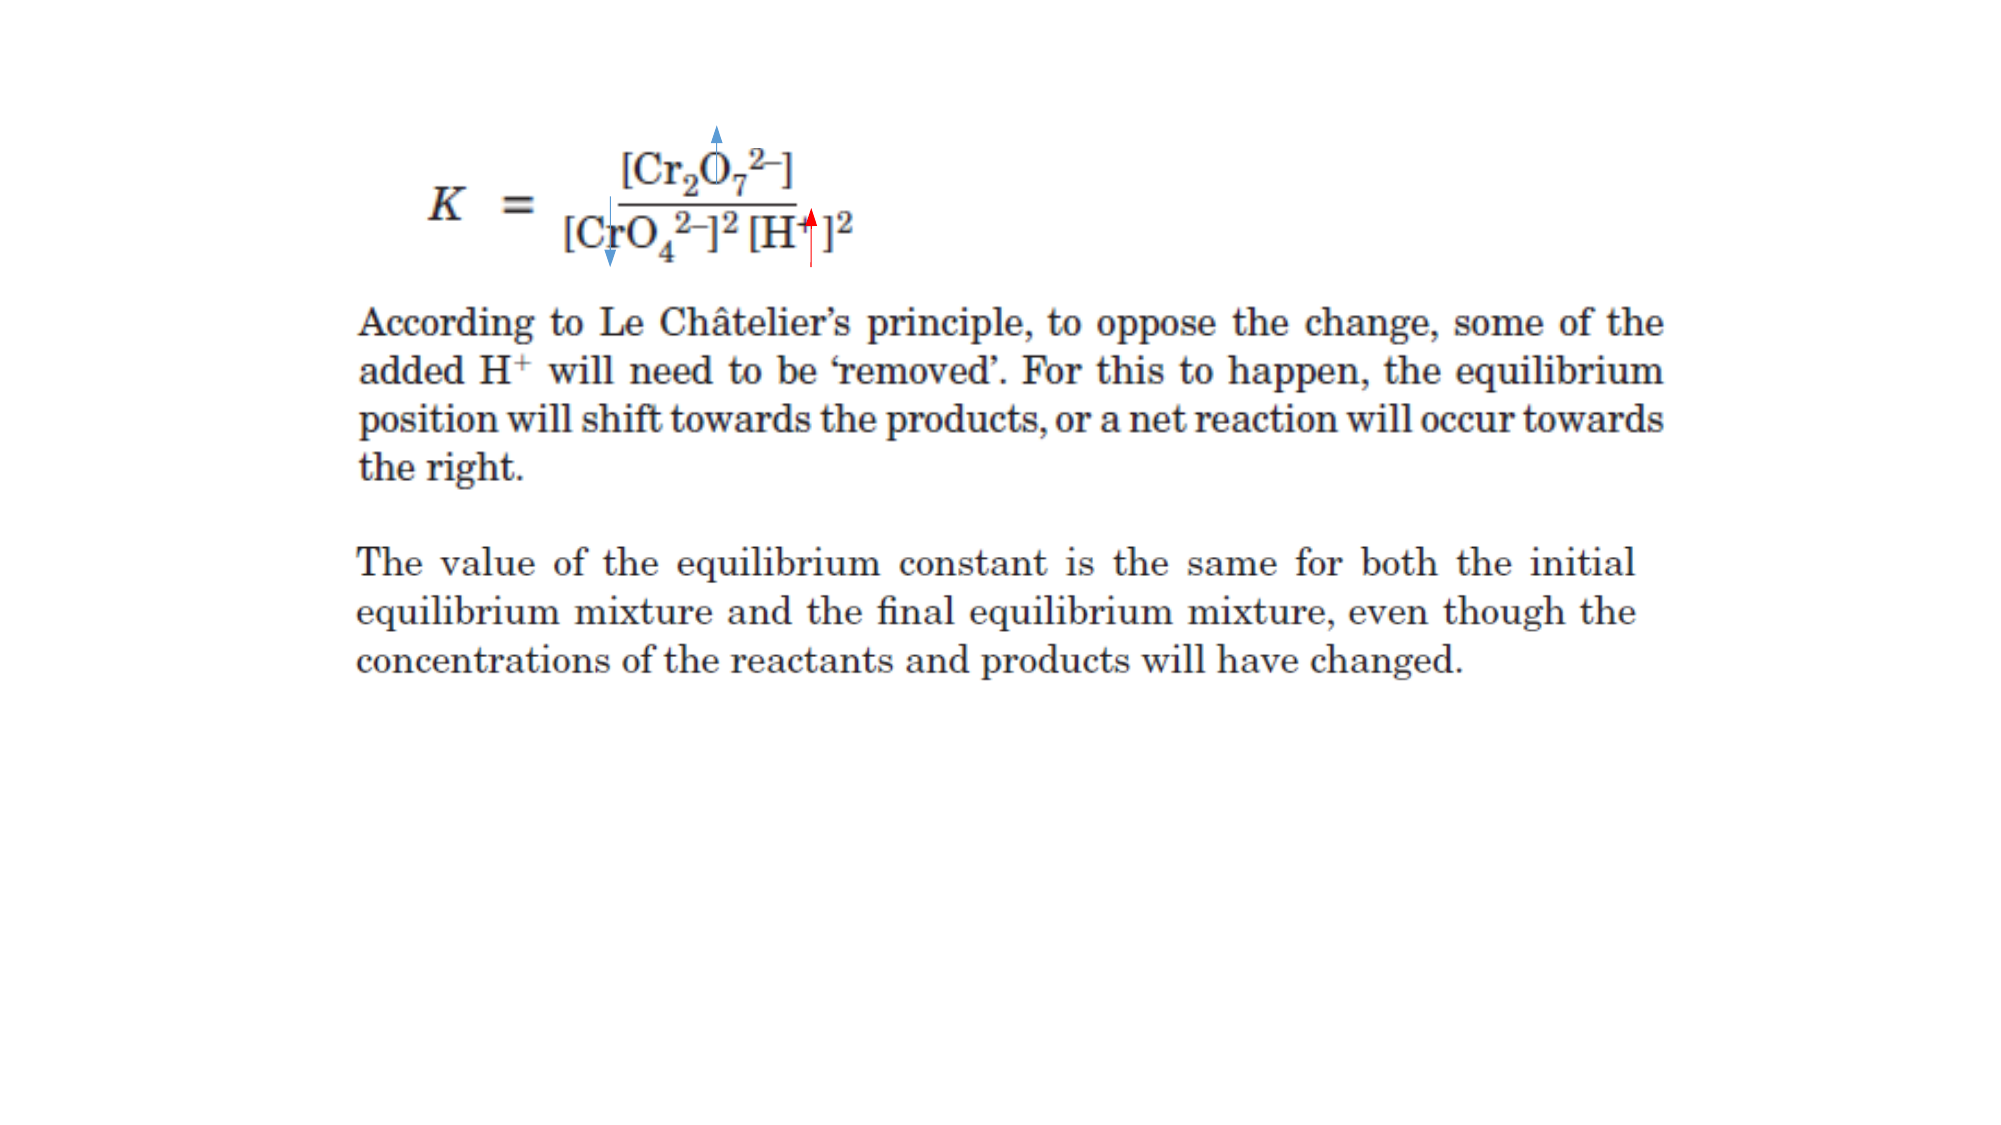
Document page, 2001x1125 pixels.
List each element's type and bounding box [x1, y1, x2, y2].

picture [338, 290, 1701, 492]
picture [351, 538, 1649, 693]
picture [421, 149, 870, 268]
